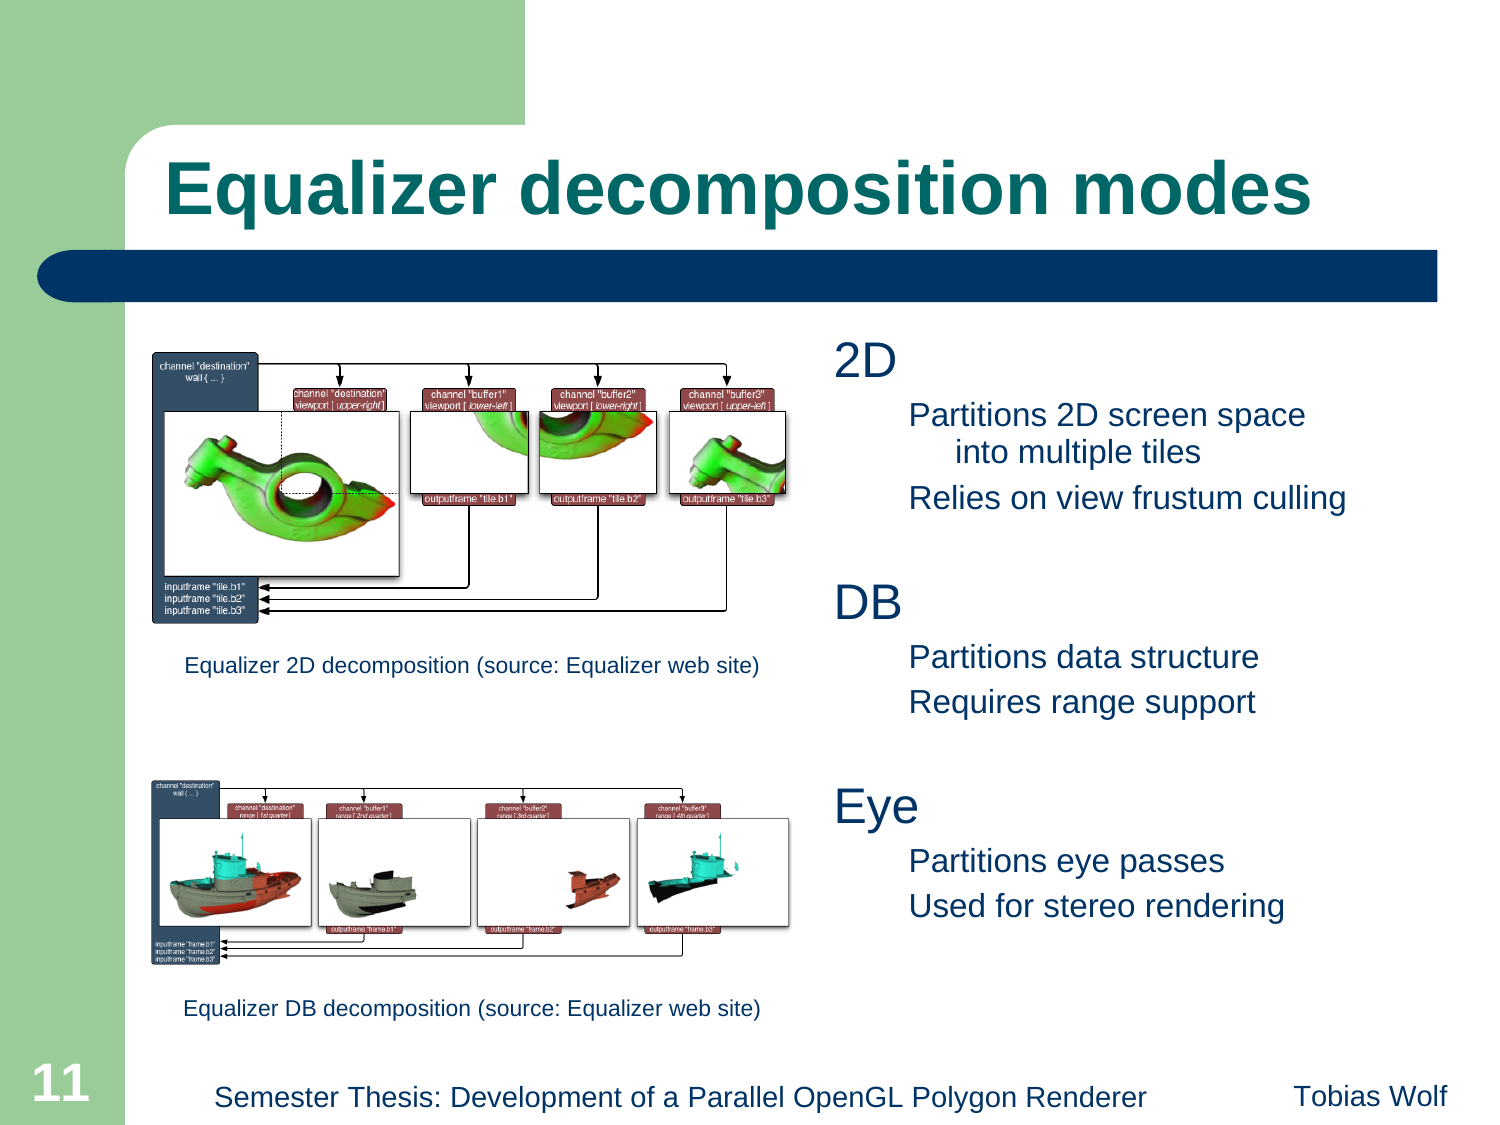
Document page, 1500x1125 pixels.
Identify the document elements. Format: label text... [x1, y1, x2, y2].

picture [150, 779, 794, 965]
title Equalizer decomposition modes [149, 124, 1463, 238]
text_box Equalizer 2D decomposition (source: Equalizer web site) [147, 645, 798, 705]
list 2D Partitions 2D screen space into multiple tiles Relies on view frustum culling DB Partitions data structure Requires range support Eye Partitions eye passes Used for stereo rendering [818, 324, 1463, 1001]
text_box Equalizer DB decomposition (source: Equalizer web site) [147, 987, 798, 1047]
picture [150, 350, 794, 624]
